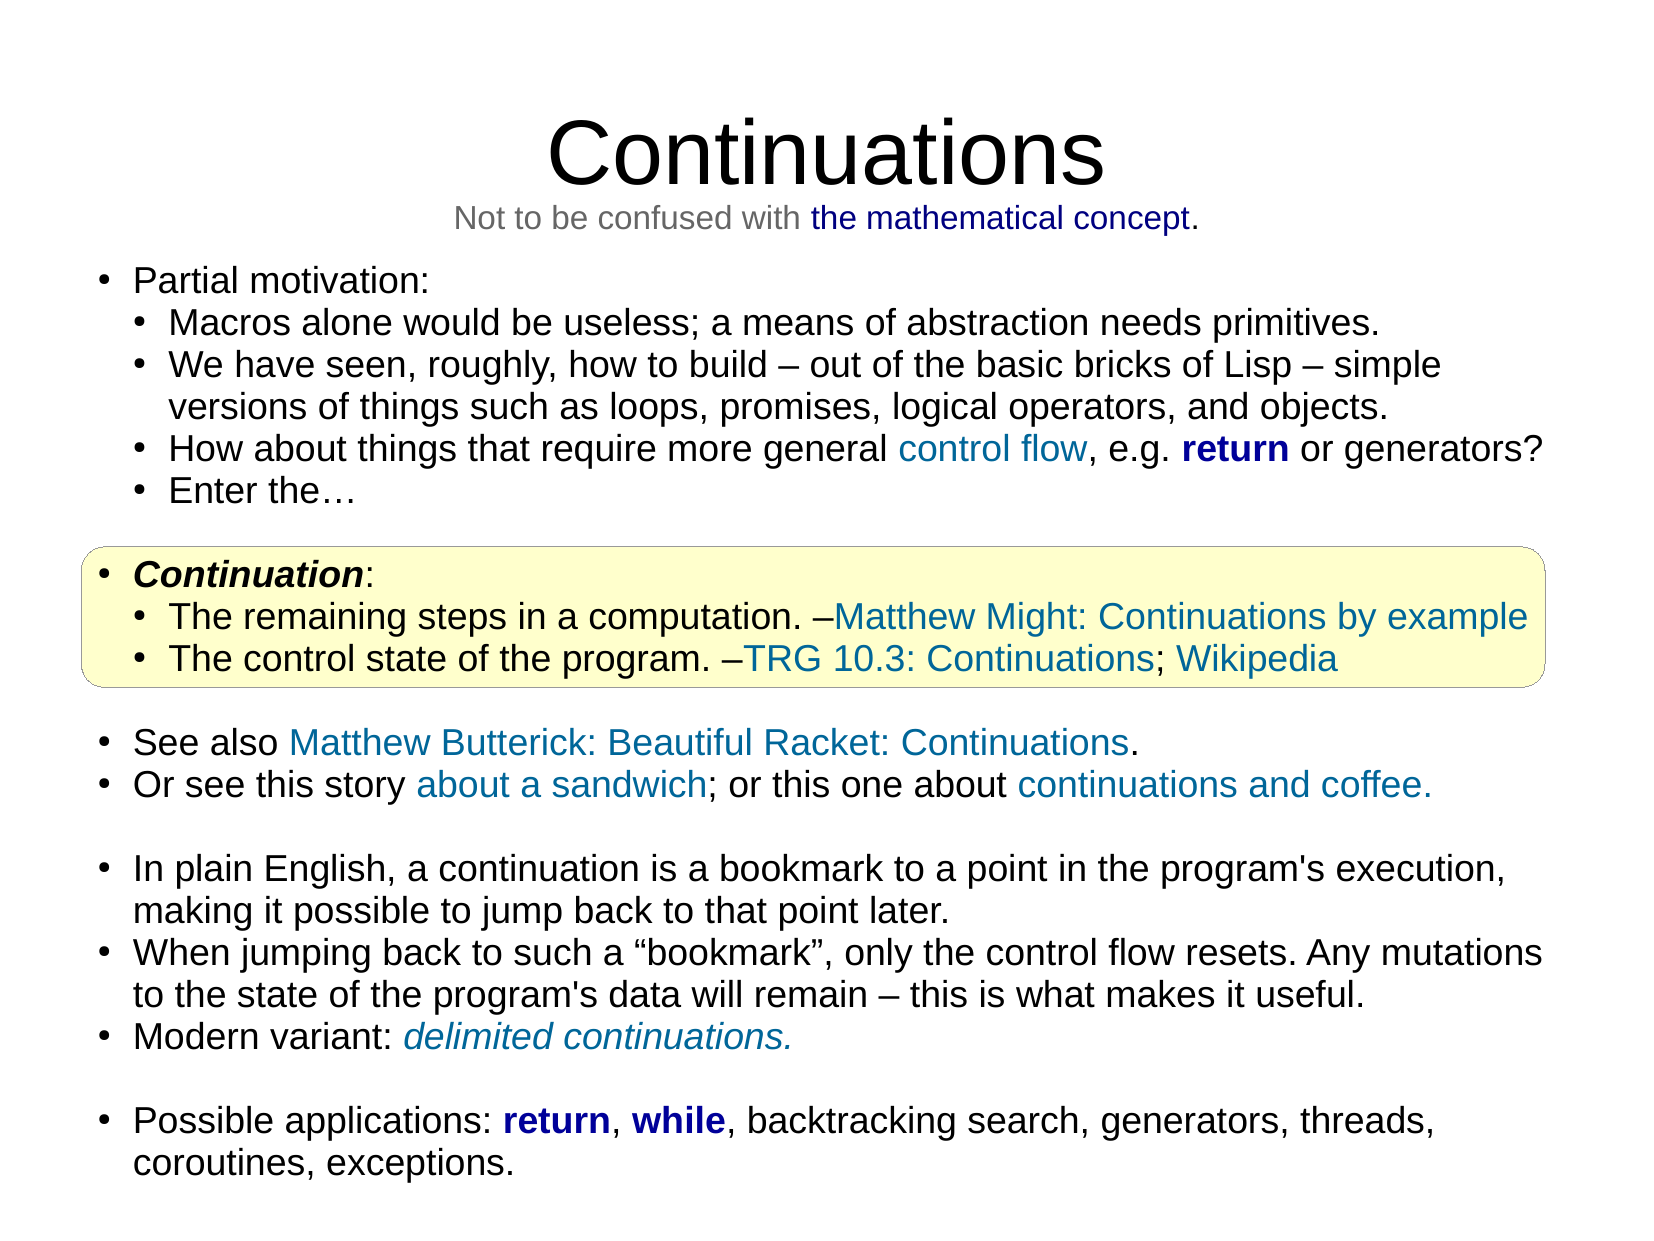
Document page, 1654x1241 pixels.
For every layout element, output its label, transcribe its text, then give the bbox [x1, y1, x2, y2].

text_box Not to be confused with the mathematical concept. [438, 191, 1215, 245]
title Continuations [82, 49, 1571, 257]
text_box Partial motivation: Macros alone would be useless; a means of abstraction needs primitives. We have seen, roughly, how to build – out of the basic bricks of Lisp – simple versions of things such as loops, promises, logical operators, and objects. How about things that require more general control flow, e.g. return or generators? Enter the… Continuation: The remaining steps in a computation. –Matthew Might: Continuations by example The control state of the program. –TRG 10.3: Continuations; Wikipedia See also Matthew Butterick: Beautiful Racket: Continuations. Or see this story about a sandwich; or this one about continuations and coffee. In plain English, a continuation is a bookmark to a point in the program's execution, making it possible to jump back to that point later. When jumping back to such a “bookmark”, only the control flow resets. Any mutations to the state of the program's data will remain – this is what makes it useful. Modern variant: delimited continuations. Possible applications: return, while, backtracking search, generators, threads, coroutines, exceptions. [82, 252, 1561, 1208]
